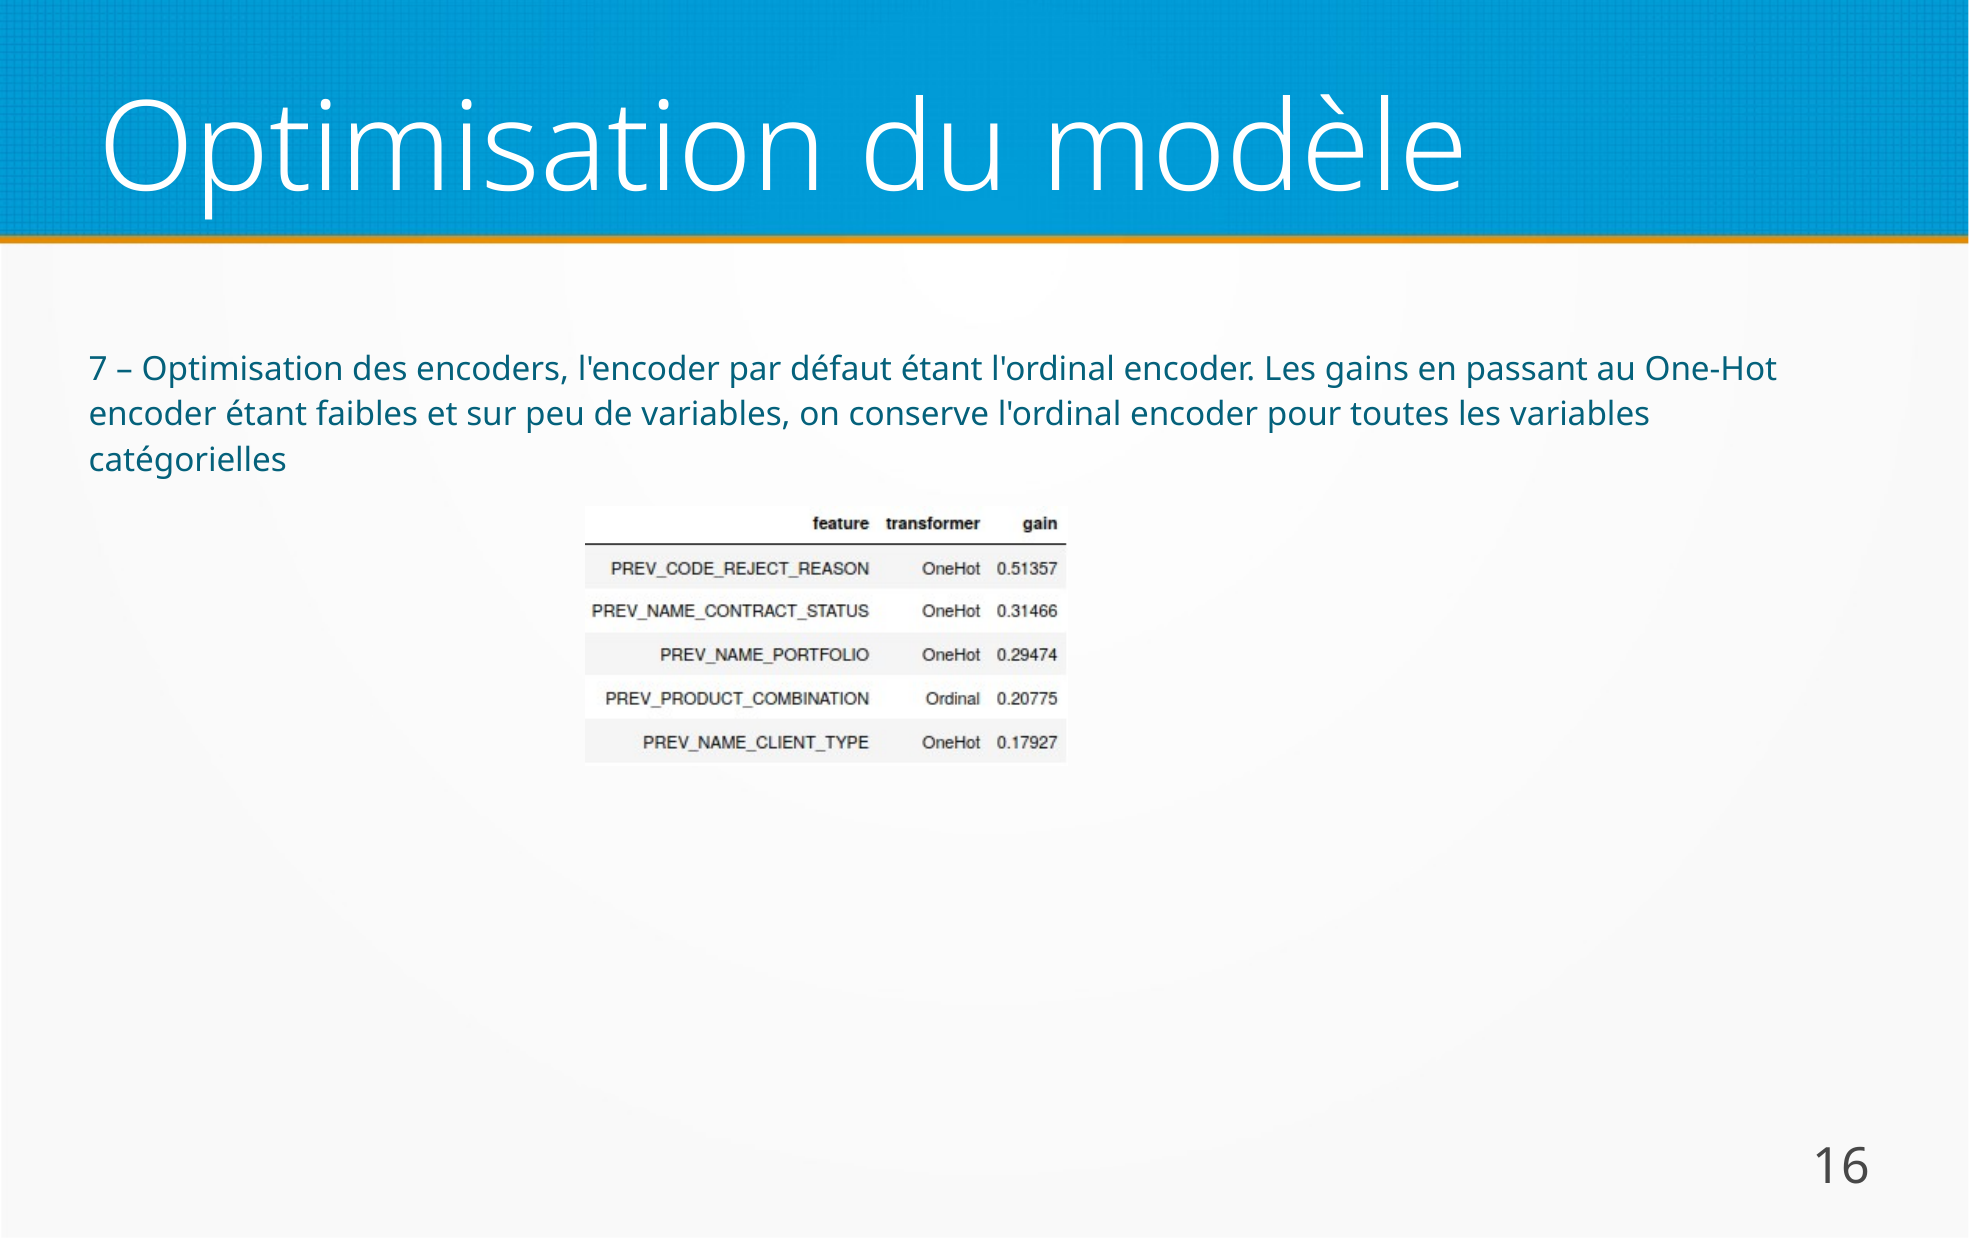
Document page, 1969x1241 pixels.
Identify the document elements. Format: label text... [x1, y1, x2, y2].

picture [0, 233, 1969, 1241]
title Optimisation du modèle [98, 19, 1870, 227]
text_box 7 – Optimisation des encoders, l'encoder par défaut étant l'ordinal encoder. Les gains en passant au One-Hot encoder étant faibles et sur peu de variables, on conserve l'ordinal encoder pour toutes les variables catégorielles [82, 352, 1861, 548]
